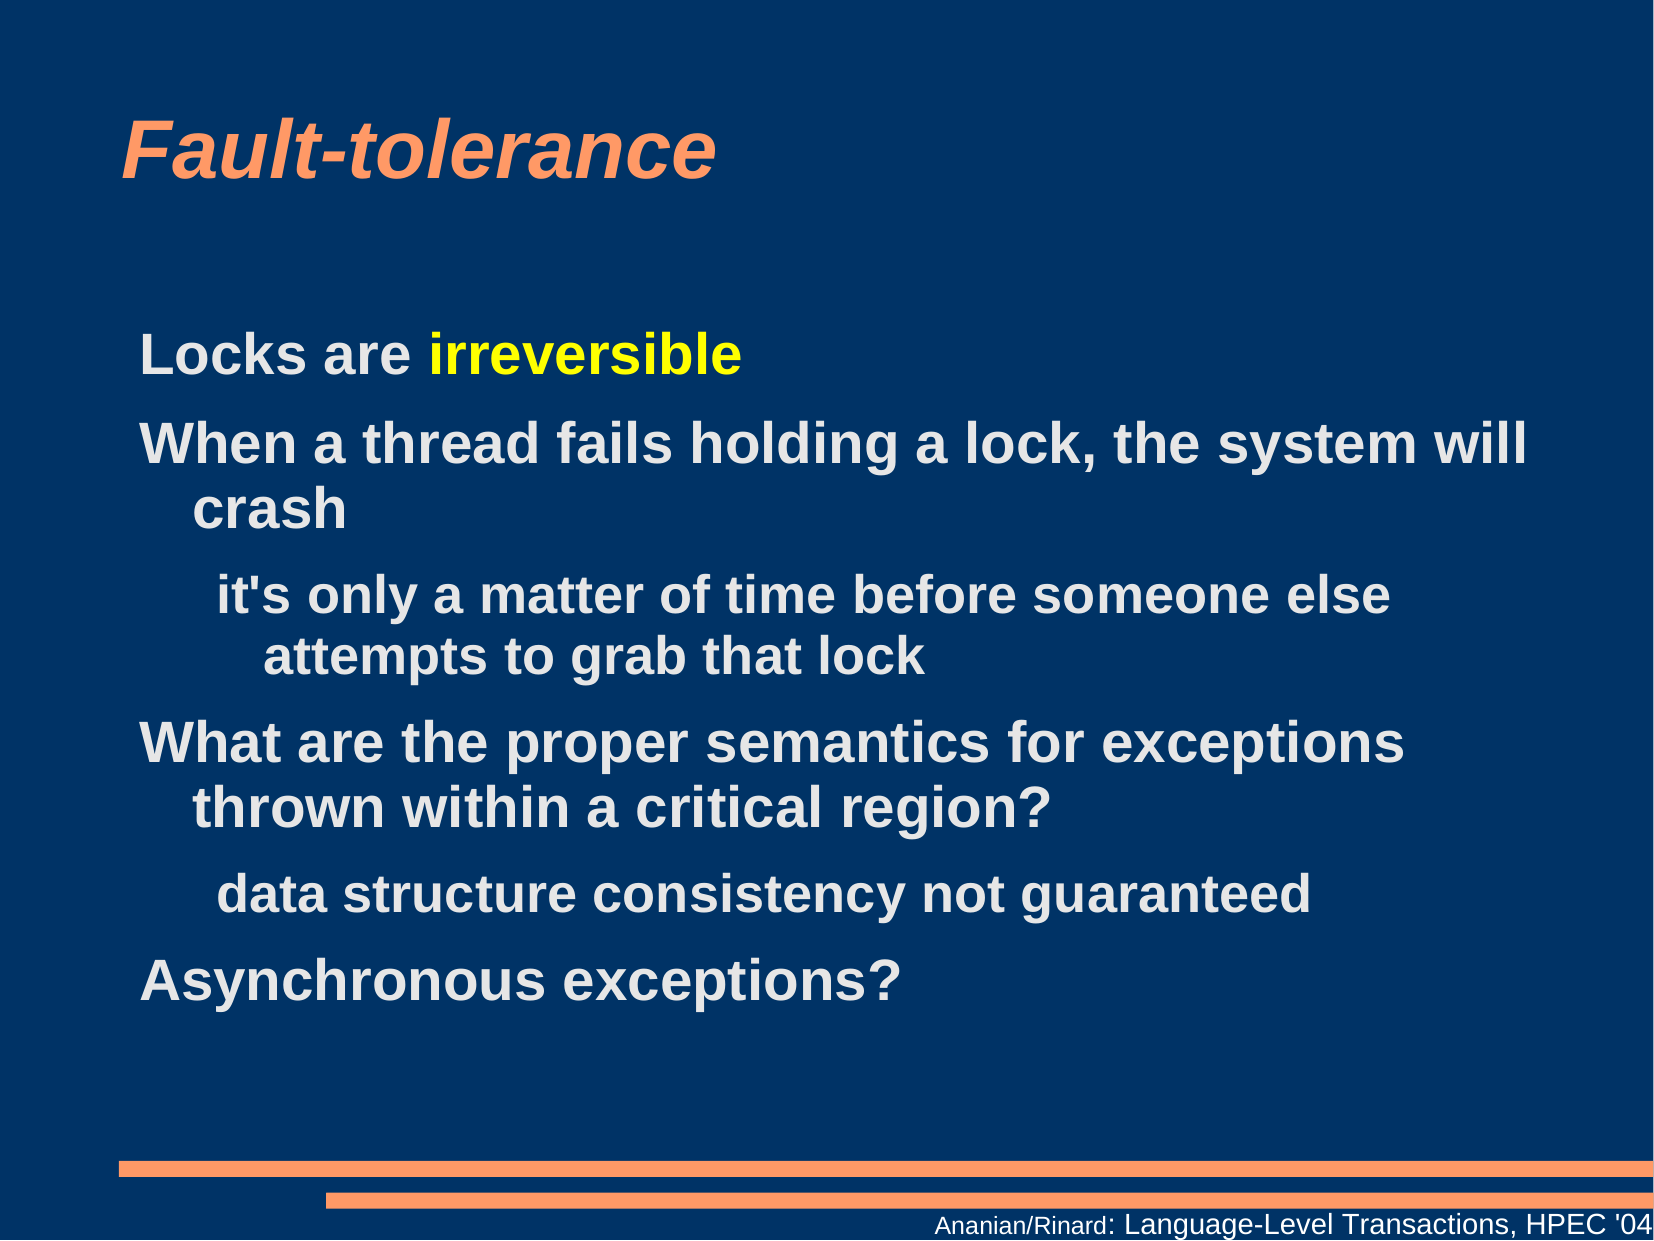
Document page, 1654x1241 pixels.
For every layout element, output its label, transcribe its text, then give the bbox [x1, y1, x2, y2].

list Locks are irreversible When a thread fails holding a lock, the system will crash it's only a matter of time before someone else attempts to grab that lock What are the proper semantics for exceptions thrown within a critical region? data structure consistency not guaranteed Asynchronous exceptions? [121, 322, 1561, 1133]
title Fault-tolerance [121, 46, 1534, 254]
